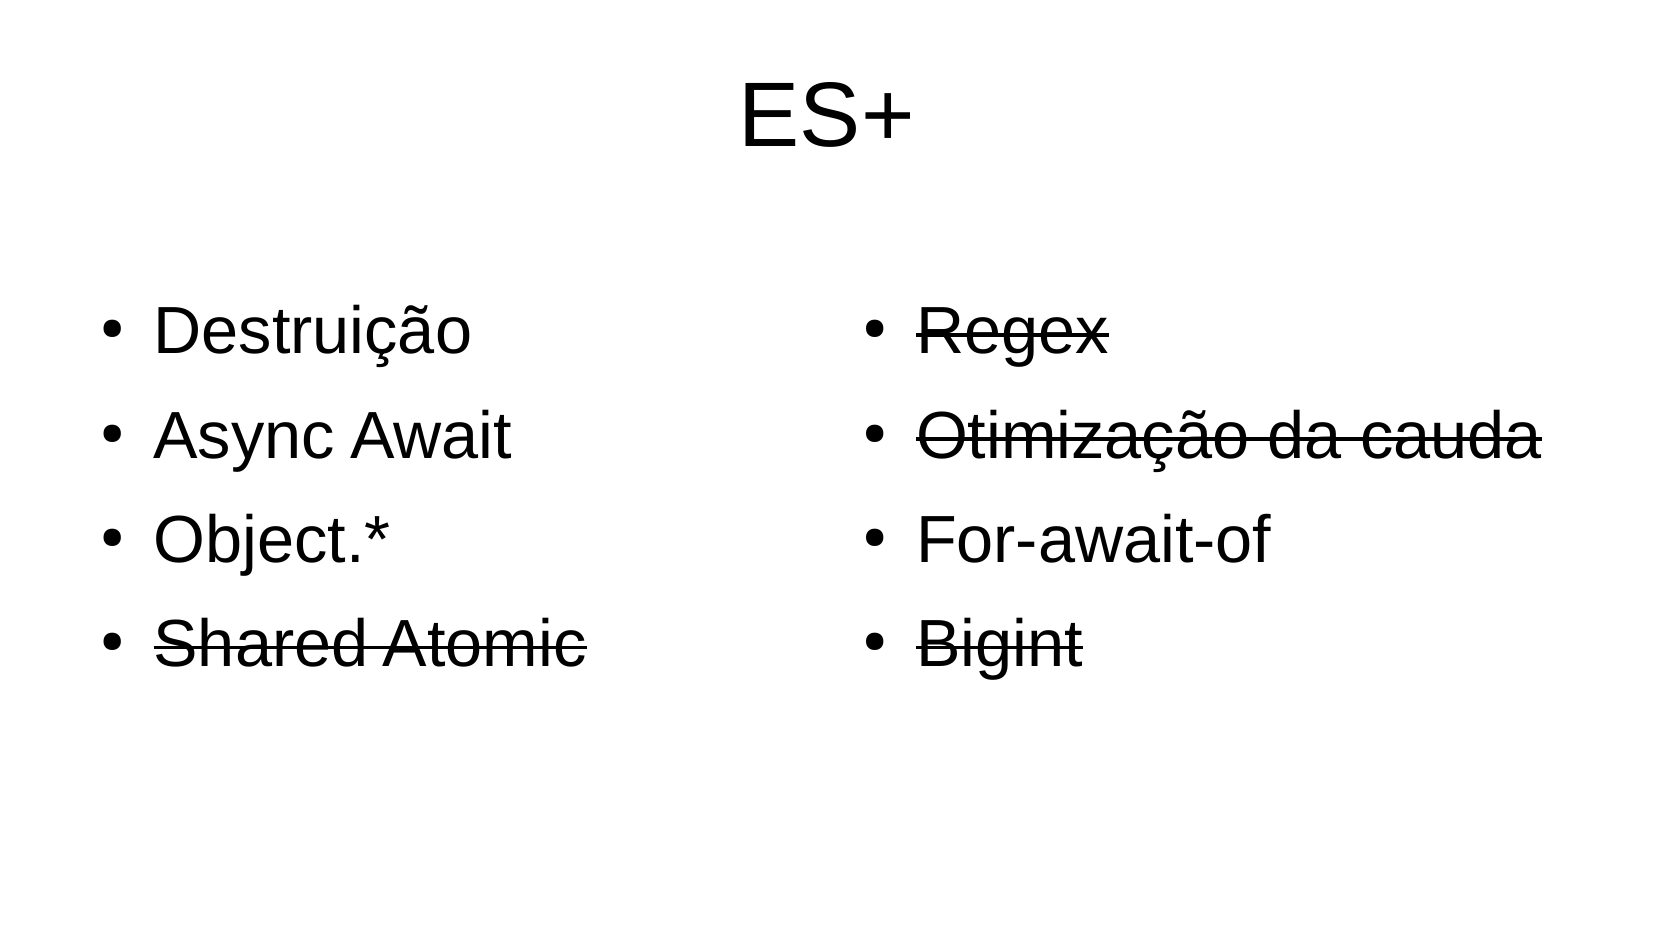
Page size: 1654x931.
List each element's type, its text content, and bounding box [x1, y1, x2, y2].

title ES+ [82, 37, 1571, 193]
list Destruição Async Await Object.* Shared Atomic [82, 217, 809, 758]
list Regex Otimização da cauda For-await-of Bigint [845, 217, 1572, 758]
